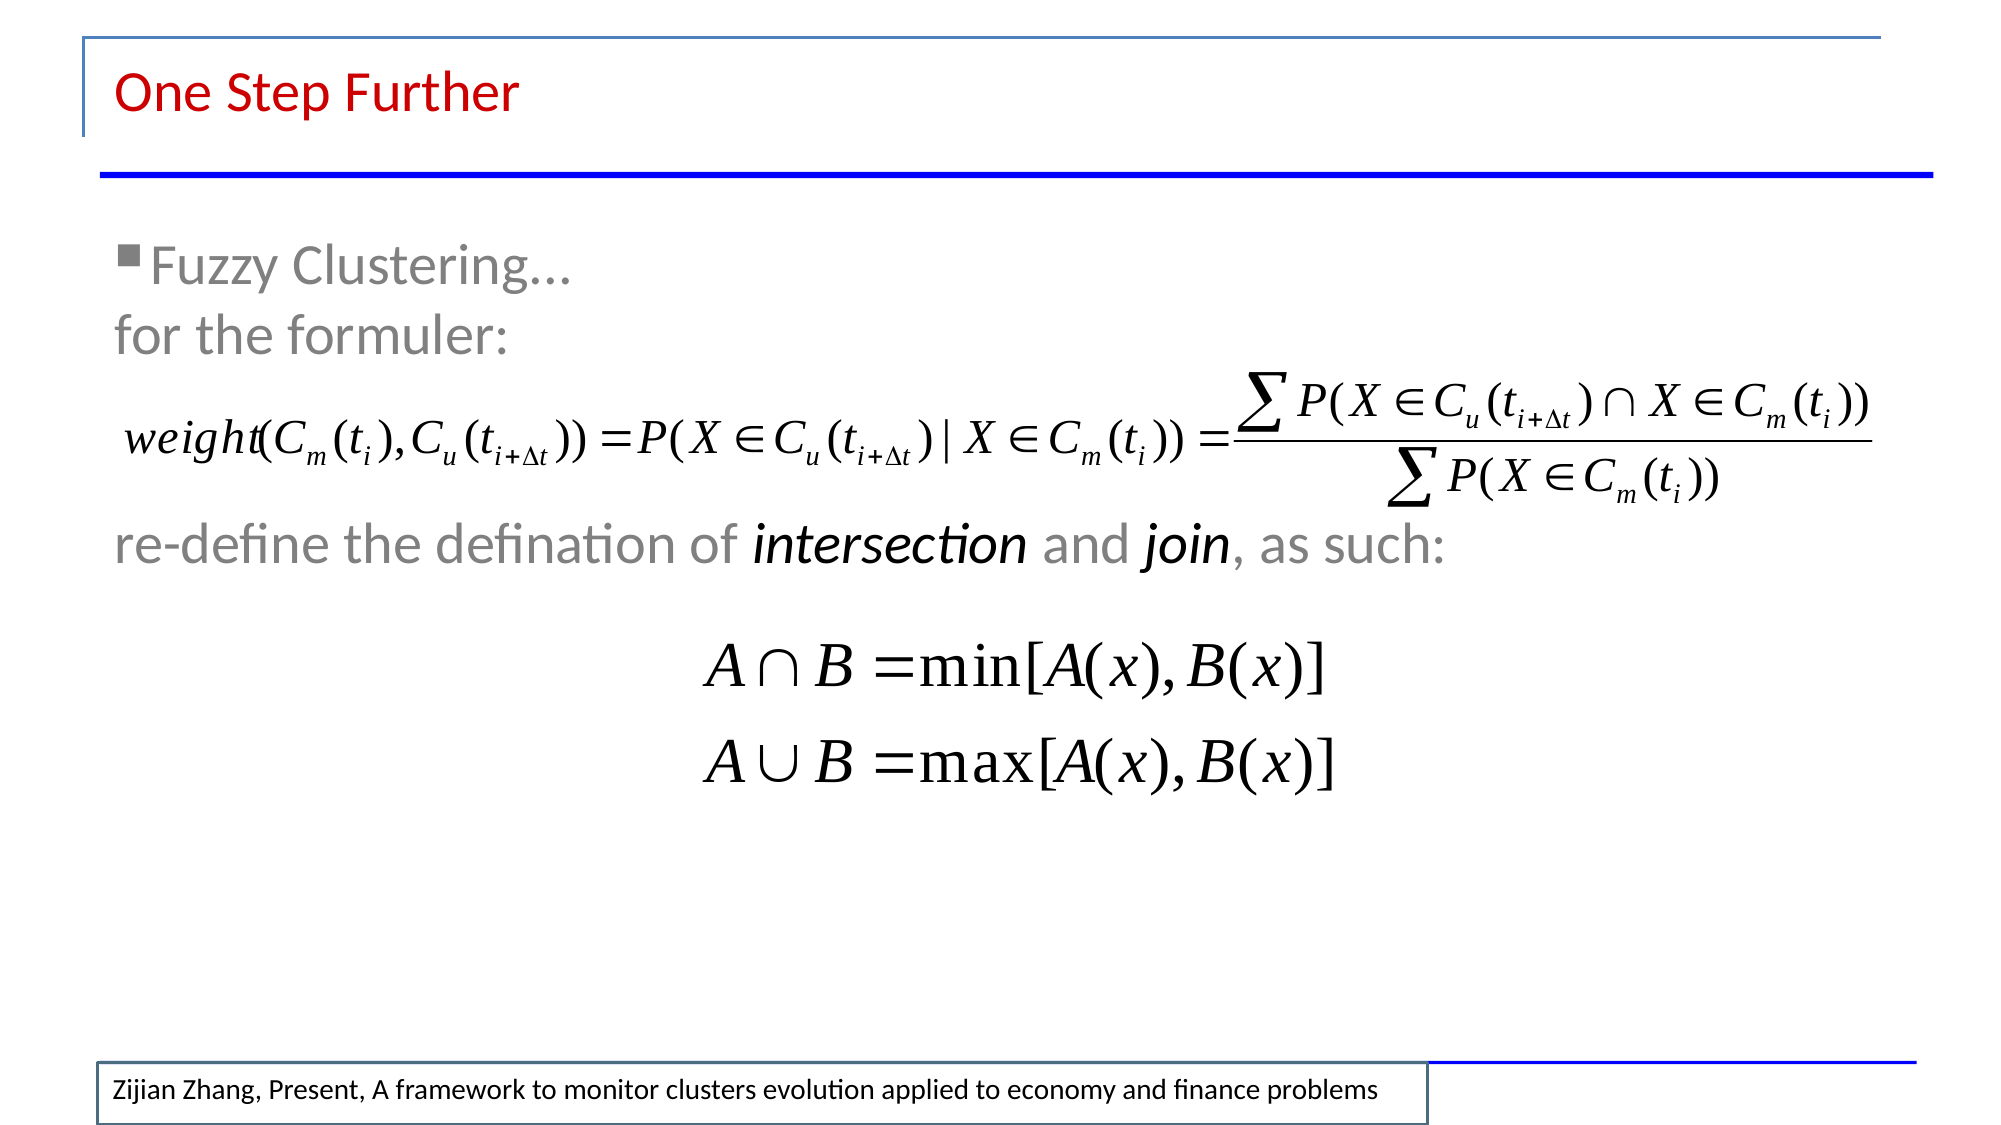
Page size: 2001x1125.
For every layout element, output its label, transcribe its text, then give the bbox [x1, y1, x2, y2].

text_box Fuzzy Clustering... for the formuler: re-define the defination of intersection and join, as such: [99, 218, 1900, 1056]
text_box One Step Further [99, 45, 1900, 188]
picture [691, 628, 1342, 810]
picture [115, 363, 1882, 518]
text_box Zijian Zhang, Present, A framework to monitor clusters evolution applied to economy and finance problems [97, 1062, 1428, 1125]
